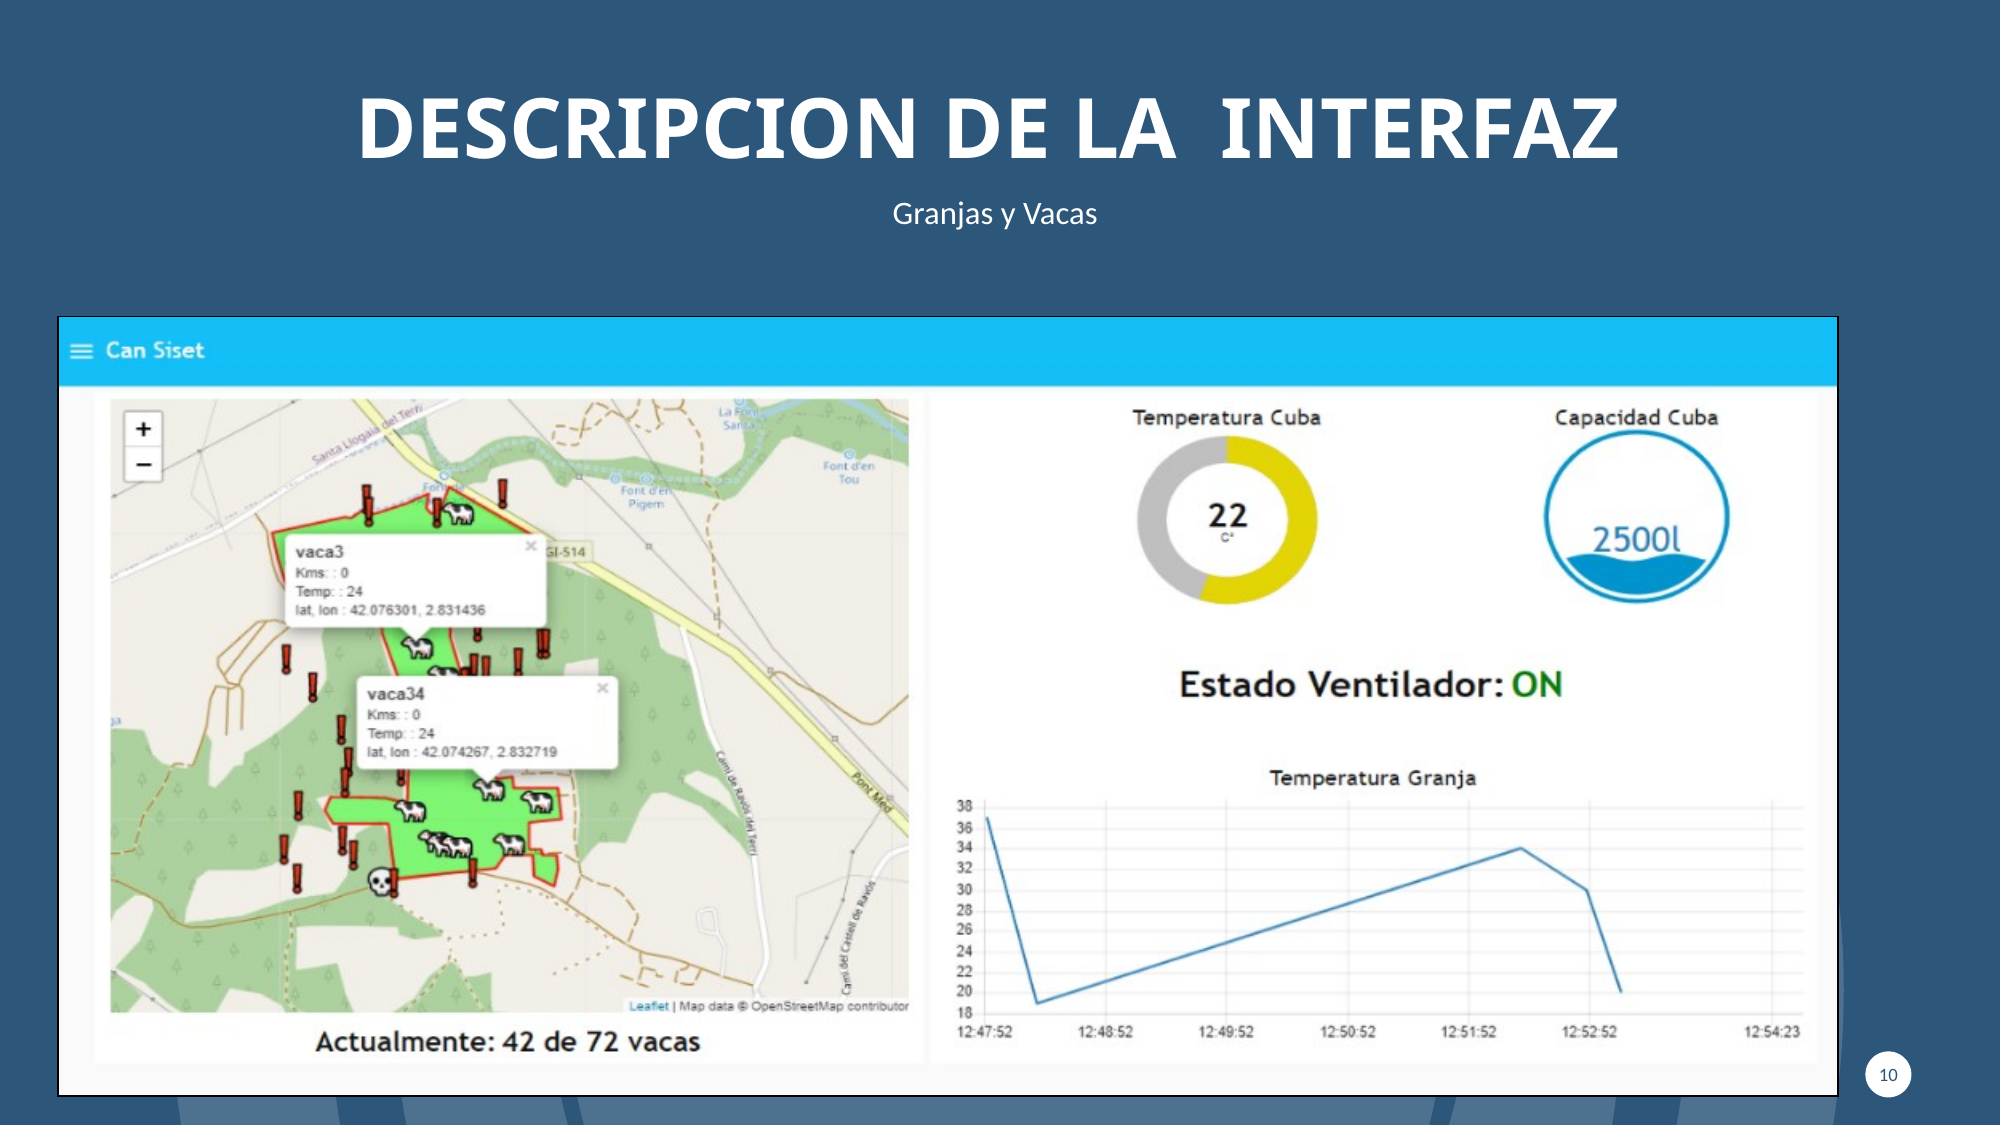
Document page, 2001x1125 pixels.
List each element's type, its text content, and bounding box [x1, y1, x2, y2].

list Granjas y Vacas [58, 197, 1784, 305]
picture [58, 384, 1837, 1096]
title Descripcion de la interfaz [136, 29, 1862, 185]
picture [58, 317, 1837, 364]
text_box [1864, 1059, 1913, 1090]
